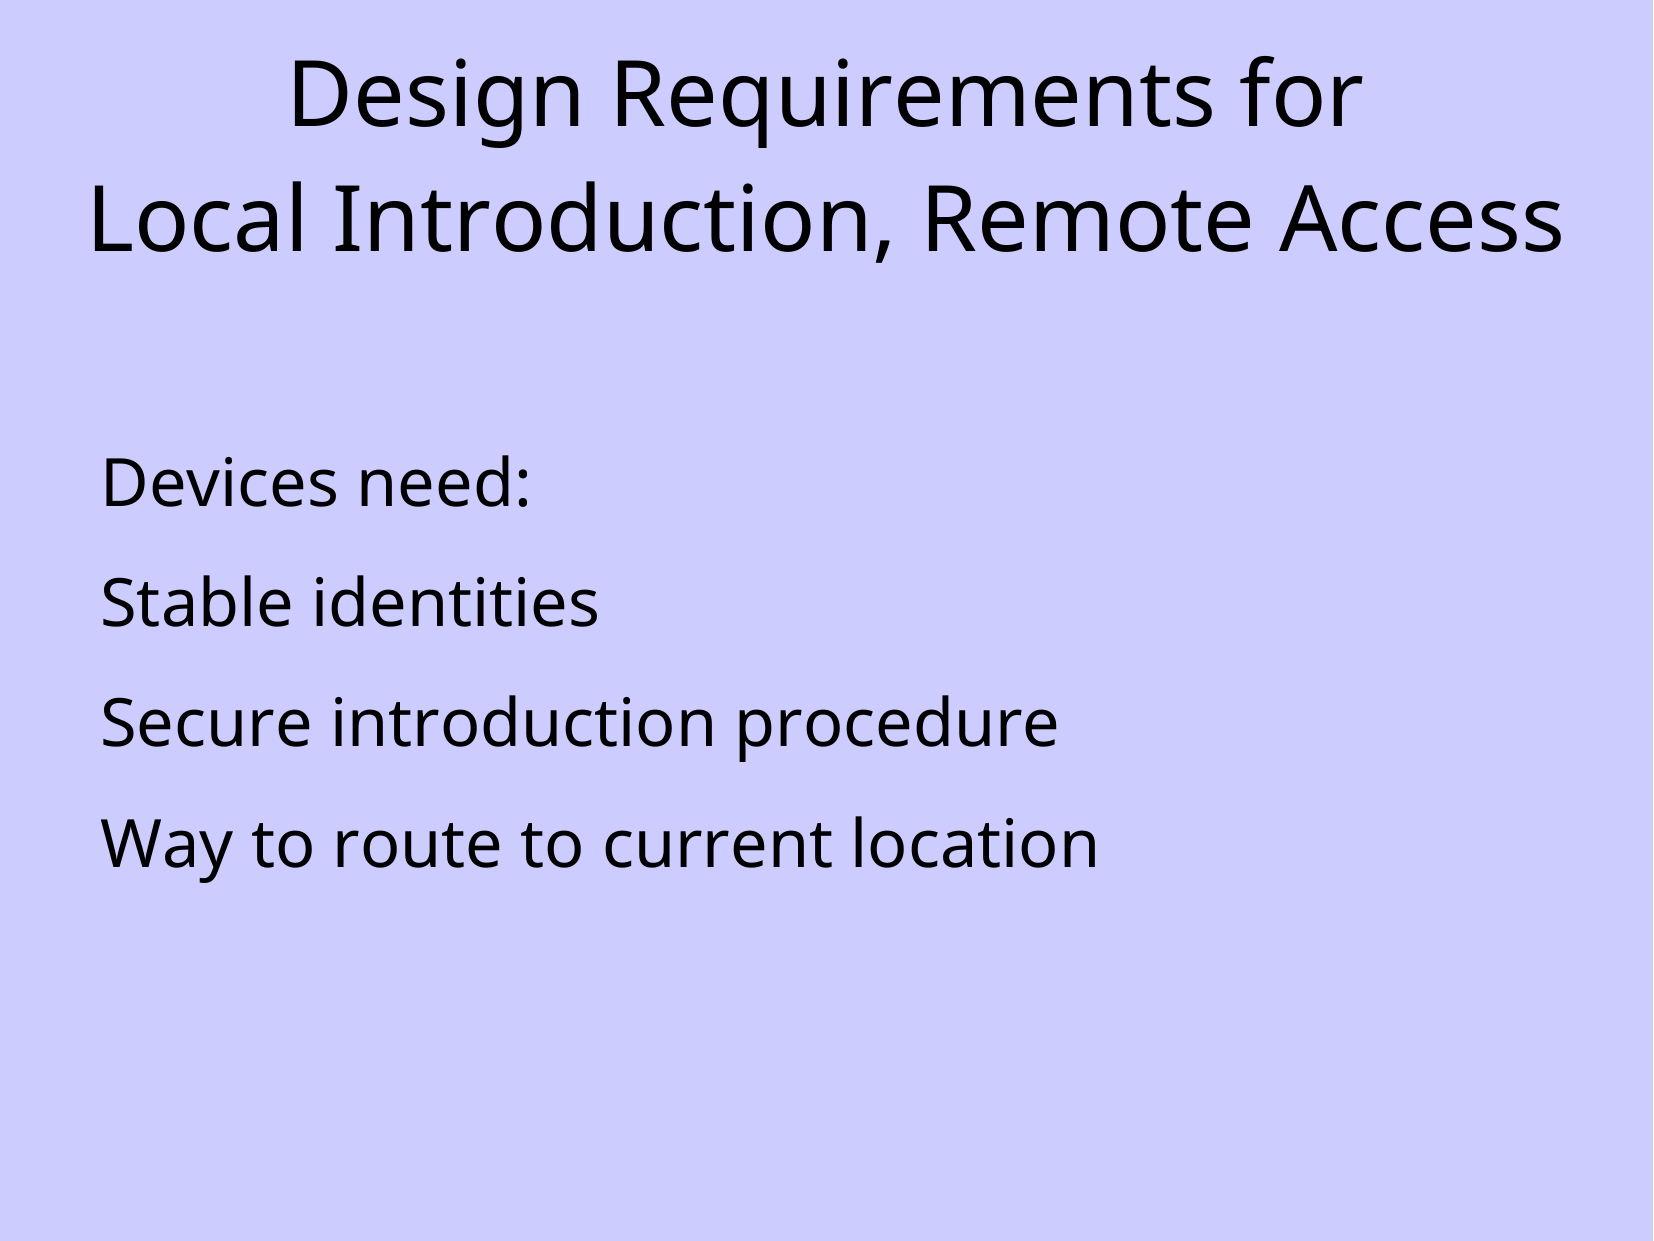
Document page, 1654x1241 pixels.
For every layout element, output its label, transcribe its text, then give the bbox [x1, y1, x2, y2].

list Devices need: Stable identities Secure introduction procedure Way to route to current location [82, 435, 1571, 1095]
title Design Requirements for Local Introduction, Remote Access [82, 46, 1571, 260]
